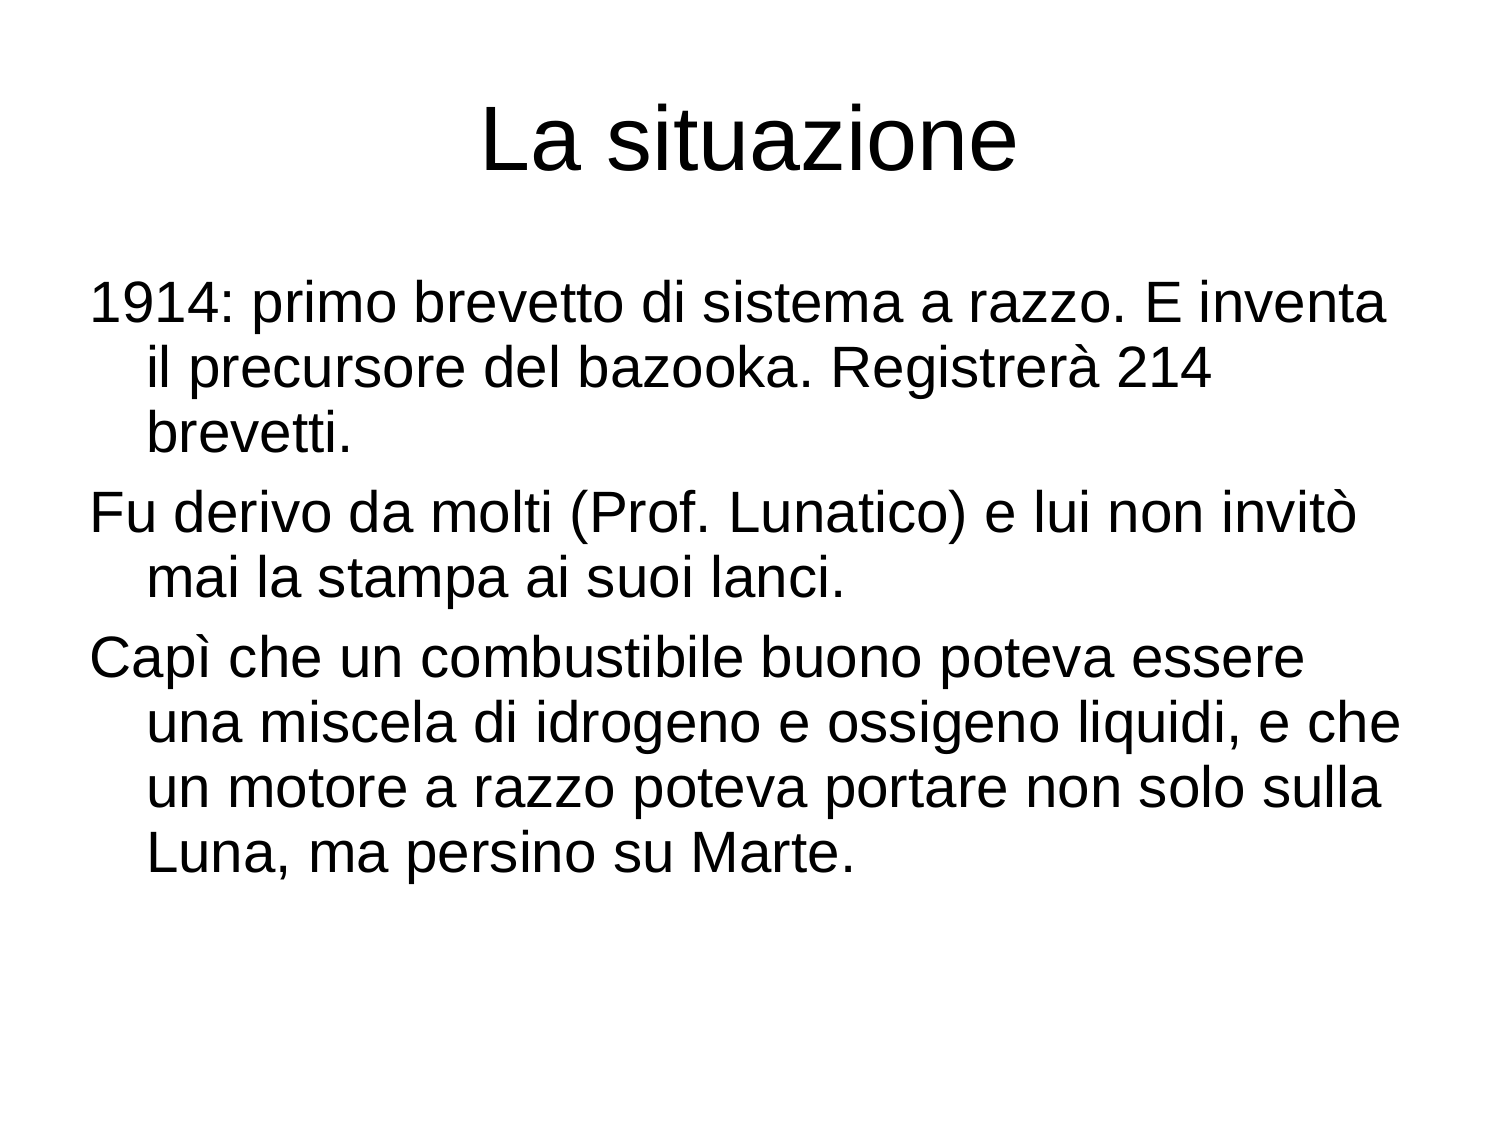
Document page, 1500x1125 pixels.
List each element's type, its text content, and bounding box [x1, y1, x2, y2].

title La situazione [75, 45, 1426, 233]
list 1914: primo brevetto di sistema a razzo. E inventa il precursore del bazooka. Registrerà 214 brevetti. Fu derivo da molti (Prof. Lunatico) e lui non invitò mai la stampa ai suoi lanci. Capì che un combustibile buono poteva essere una miscela di idrogeno e ossigeno liquidi, e che un motore a razzo poteva portare non solo sulla Luna, ma persino su Marte. [75, 262, 1426, 1022]
